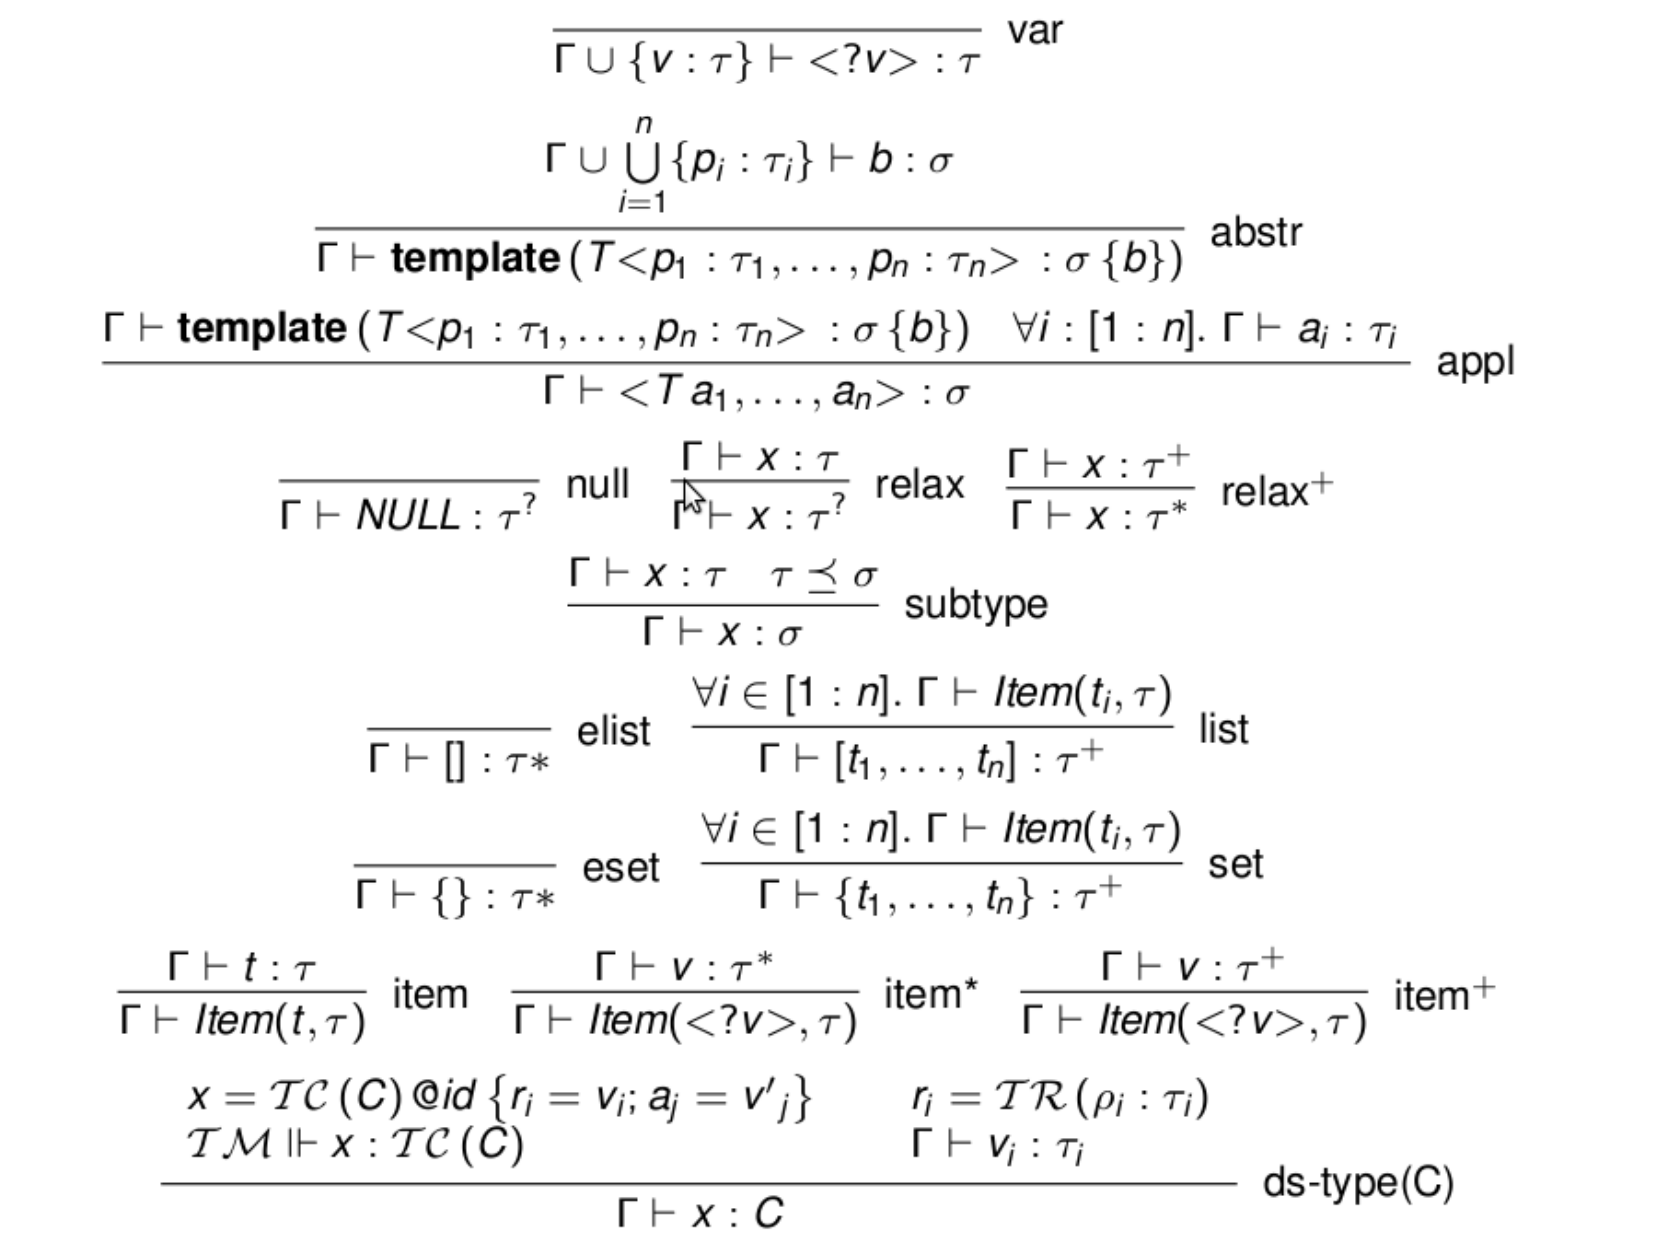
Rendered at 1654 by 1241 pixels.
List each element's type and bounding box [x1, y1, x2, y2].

picture [69, 1, 1540, 1241]
